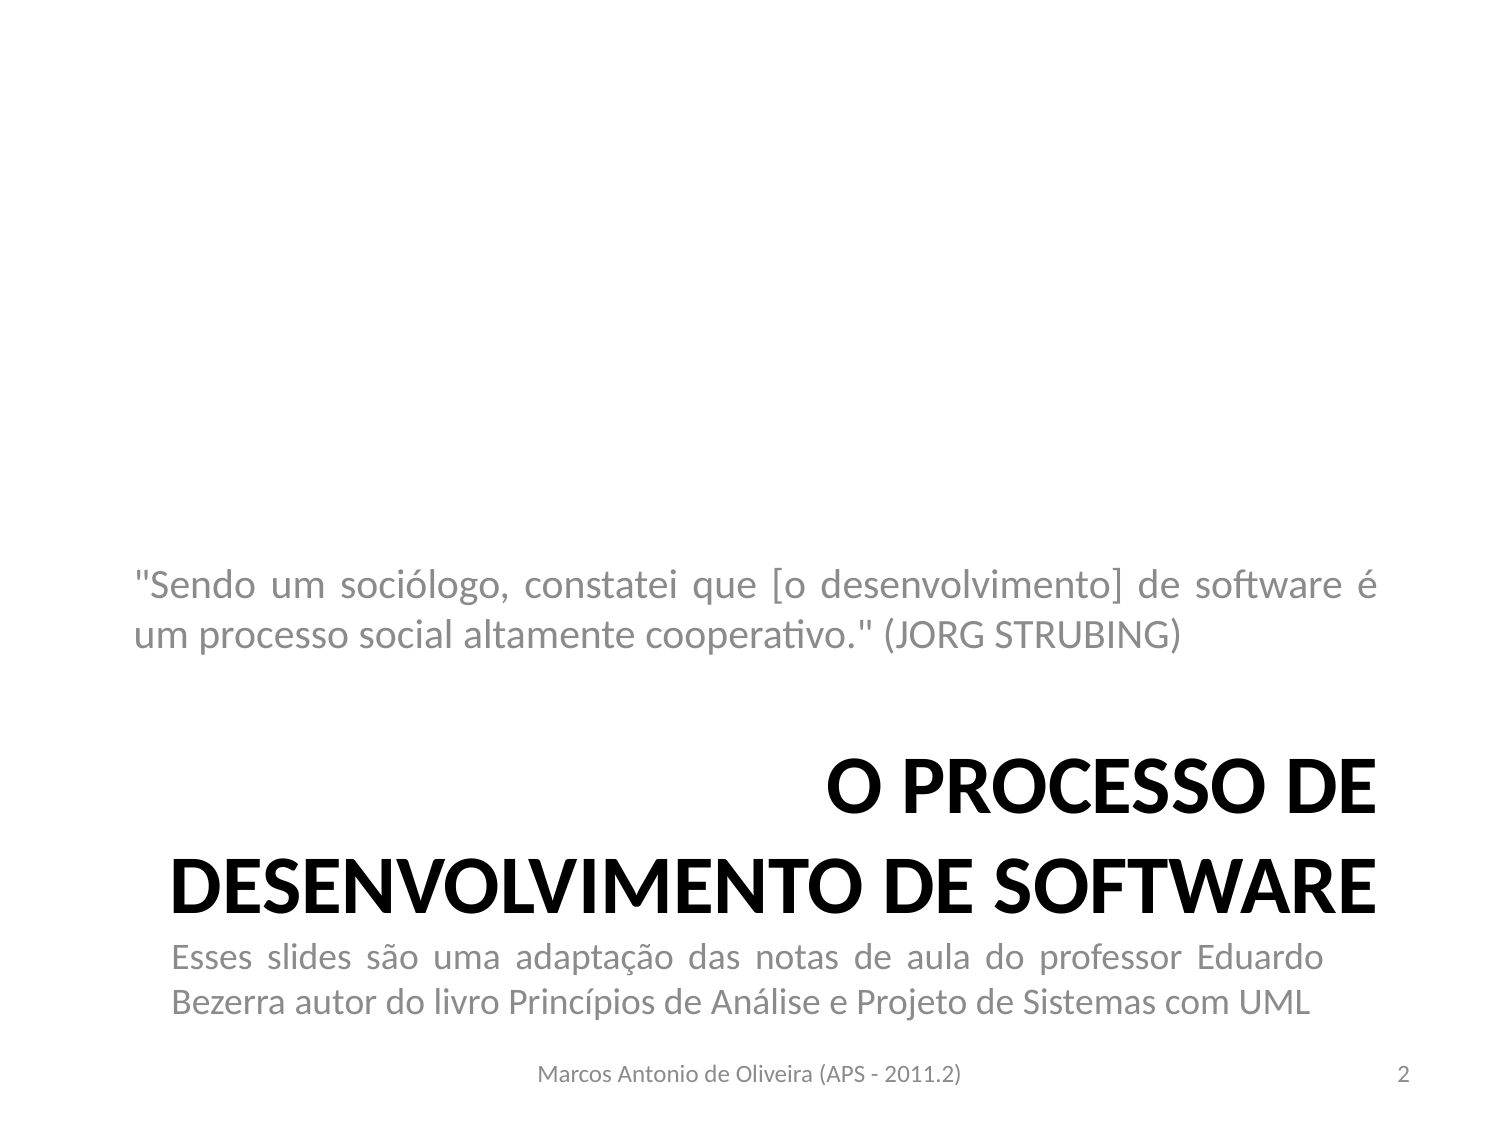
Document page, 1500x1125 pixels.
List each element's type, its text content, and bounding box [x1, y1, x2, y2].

list "Sendo um sociólogo, constatei que [o desenvolvimento] de software é um processo social altamente cooperativo." (JORG STRUBING) [118, 476, 1394, 723]
text_box Esses slides são uma adaptação das notas de aula do professor Eduardo Bezerra autor do livro Princípios de Análise e Projeto de Sistemas com UML [156, 925, 1341, 1030]
footer Marcos Antonio de Oliveira (APS - 2011.2) [512, 1042, 988, 1103]
title O Processo de Desenvolvimento de Software [118, 723, 1394, 947]
slide_number <número> [1074, 1042, 1425, 1103]
